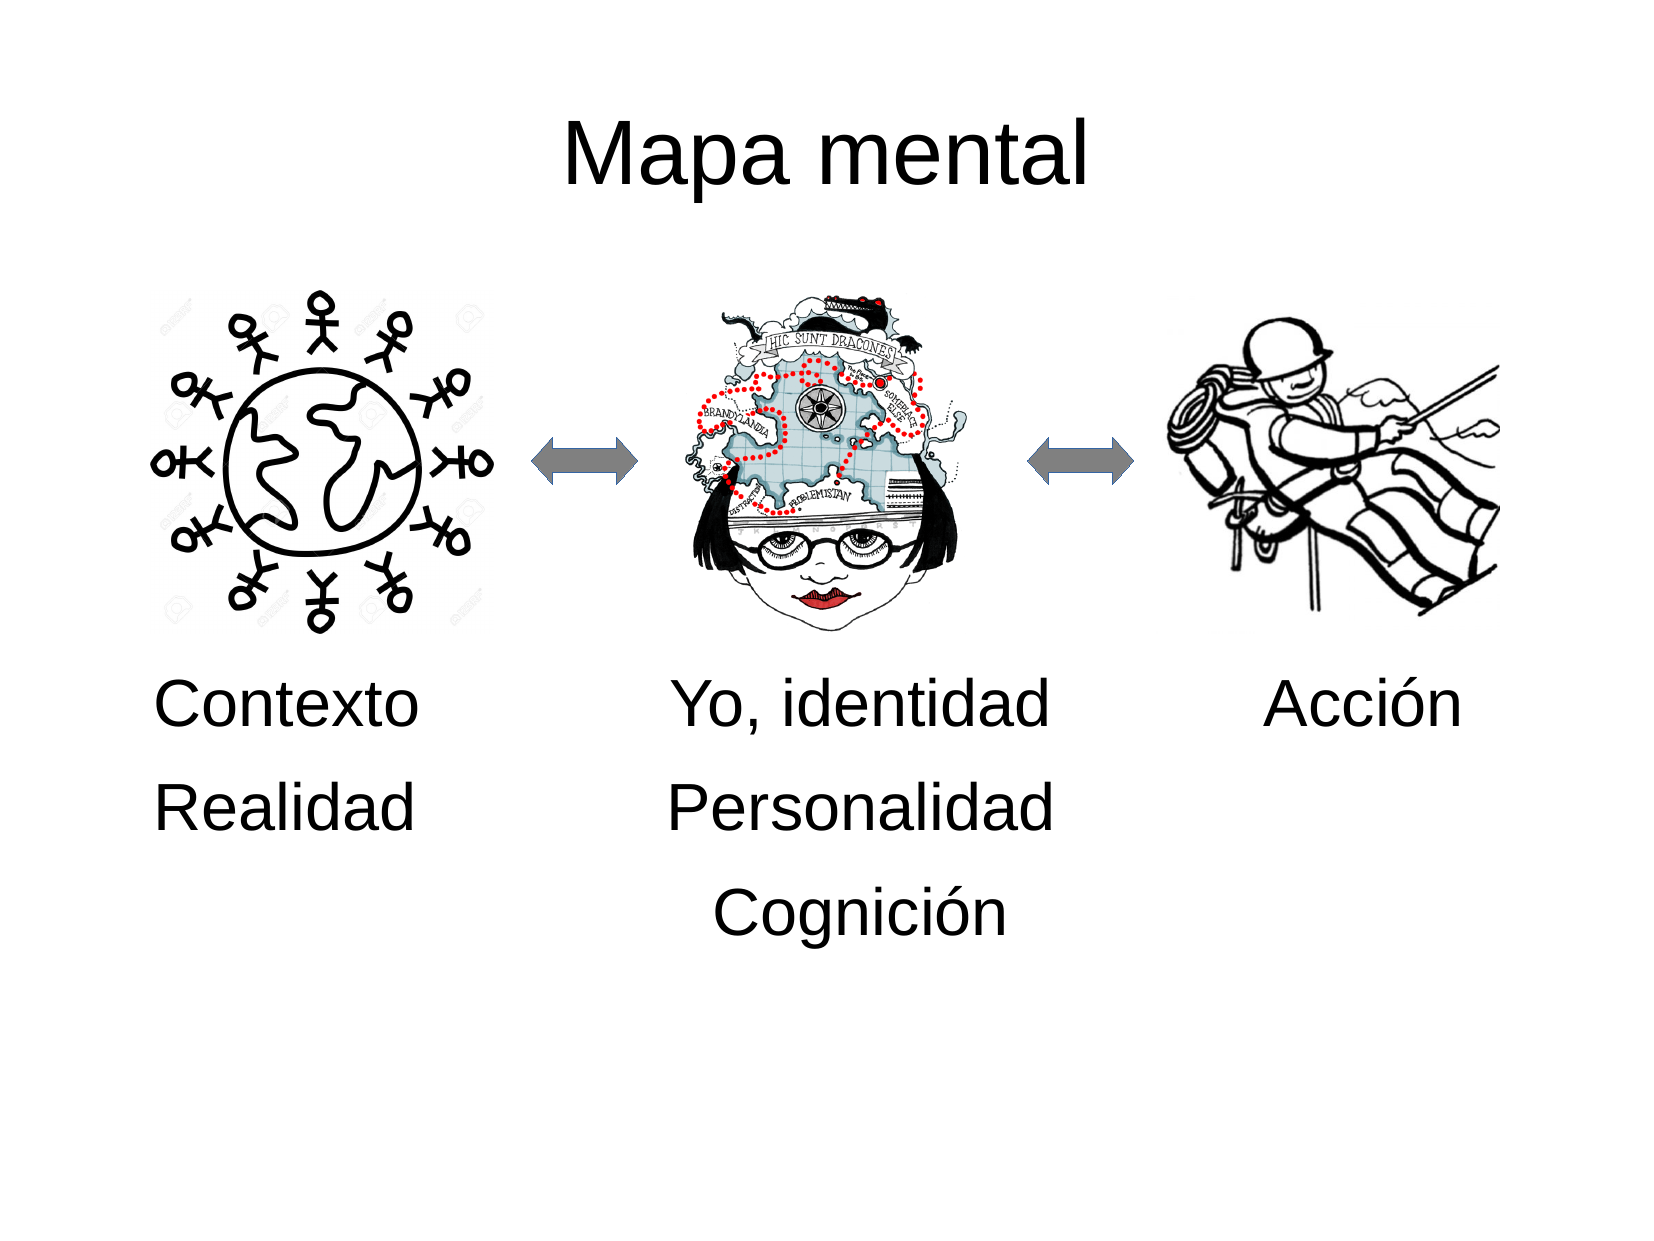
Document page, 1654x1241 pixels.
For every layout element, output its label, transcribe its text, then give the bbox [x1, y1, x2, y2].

list Yo, identidad Personalidad Cognición [585, 665, 1065, 1009]
text_box [531, 437, 638, 485]
list Contexto Realidad [82, 665, 562, 1009]
picture [150, 290, 494, 634]
picture [683, 290, 968, 634]
title Mapa mental [82, 49, 1571, 257]
picture [1156, 290, 1500, 634]
text_box [1027, 437, 1134, 485]
list Acción [1088, 665, 1569, 1009]
